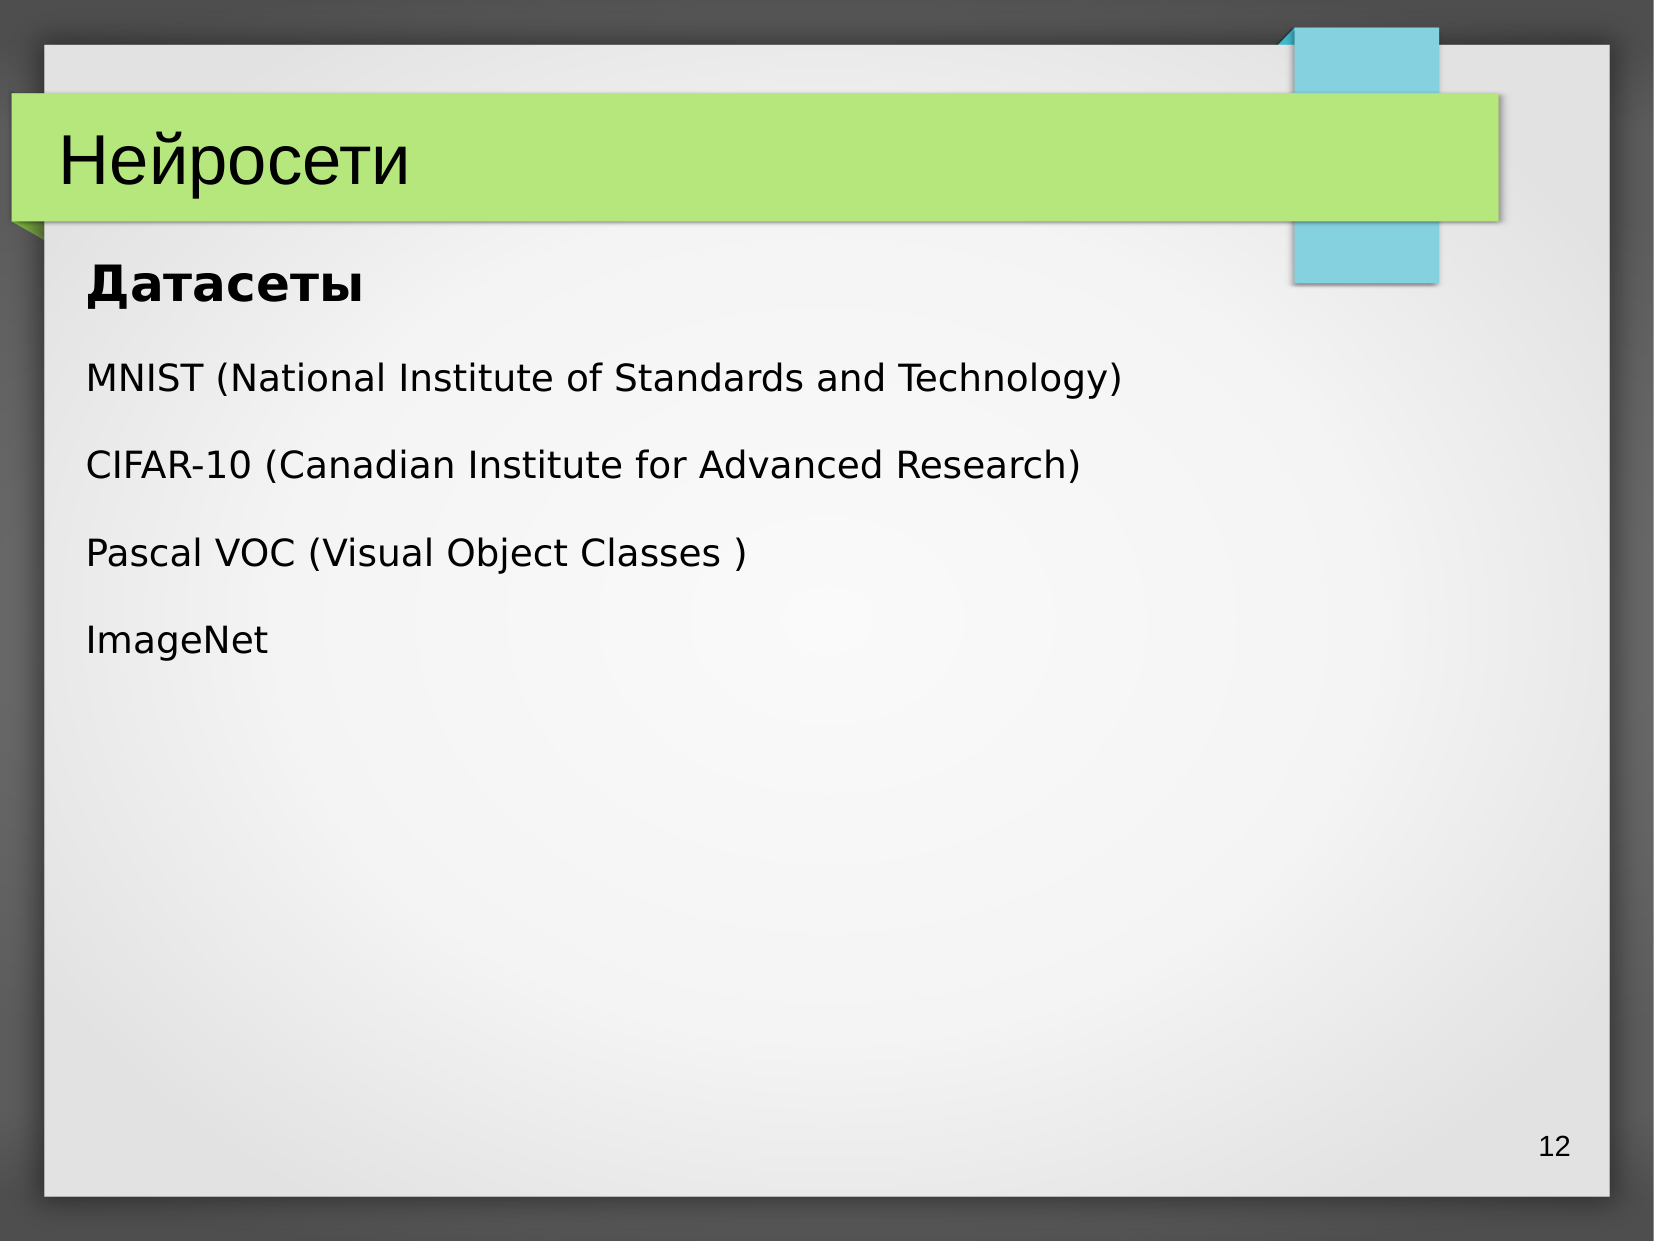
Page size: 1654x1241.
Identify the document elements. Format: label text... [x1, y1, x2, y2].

title Нейросети [59, 108, 1288, 212]
picture [0, 0, 1654, 1241]
text_box Датасеты MNIST (National Institute of Standards and Technology) CIFAR-10 (Canadian Institute for Advanced Research) Pascal VOC (Visual Object Classes ) ImageNet [70, 248, 1229, 780]
